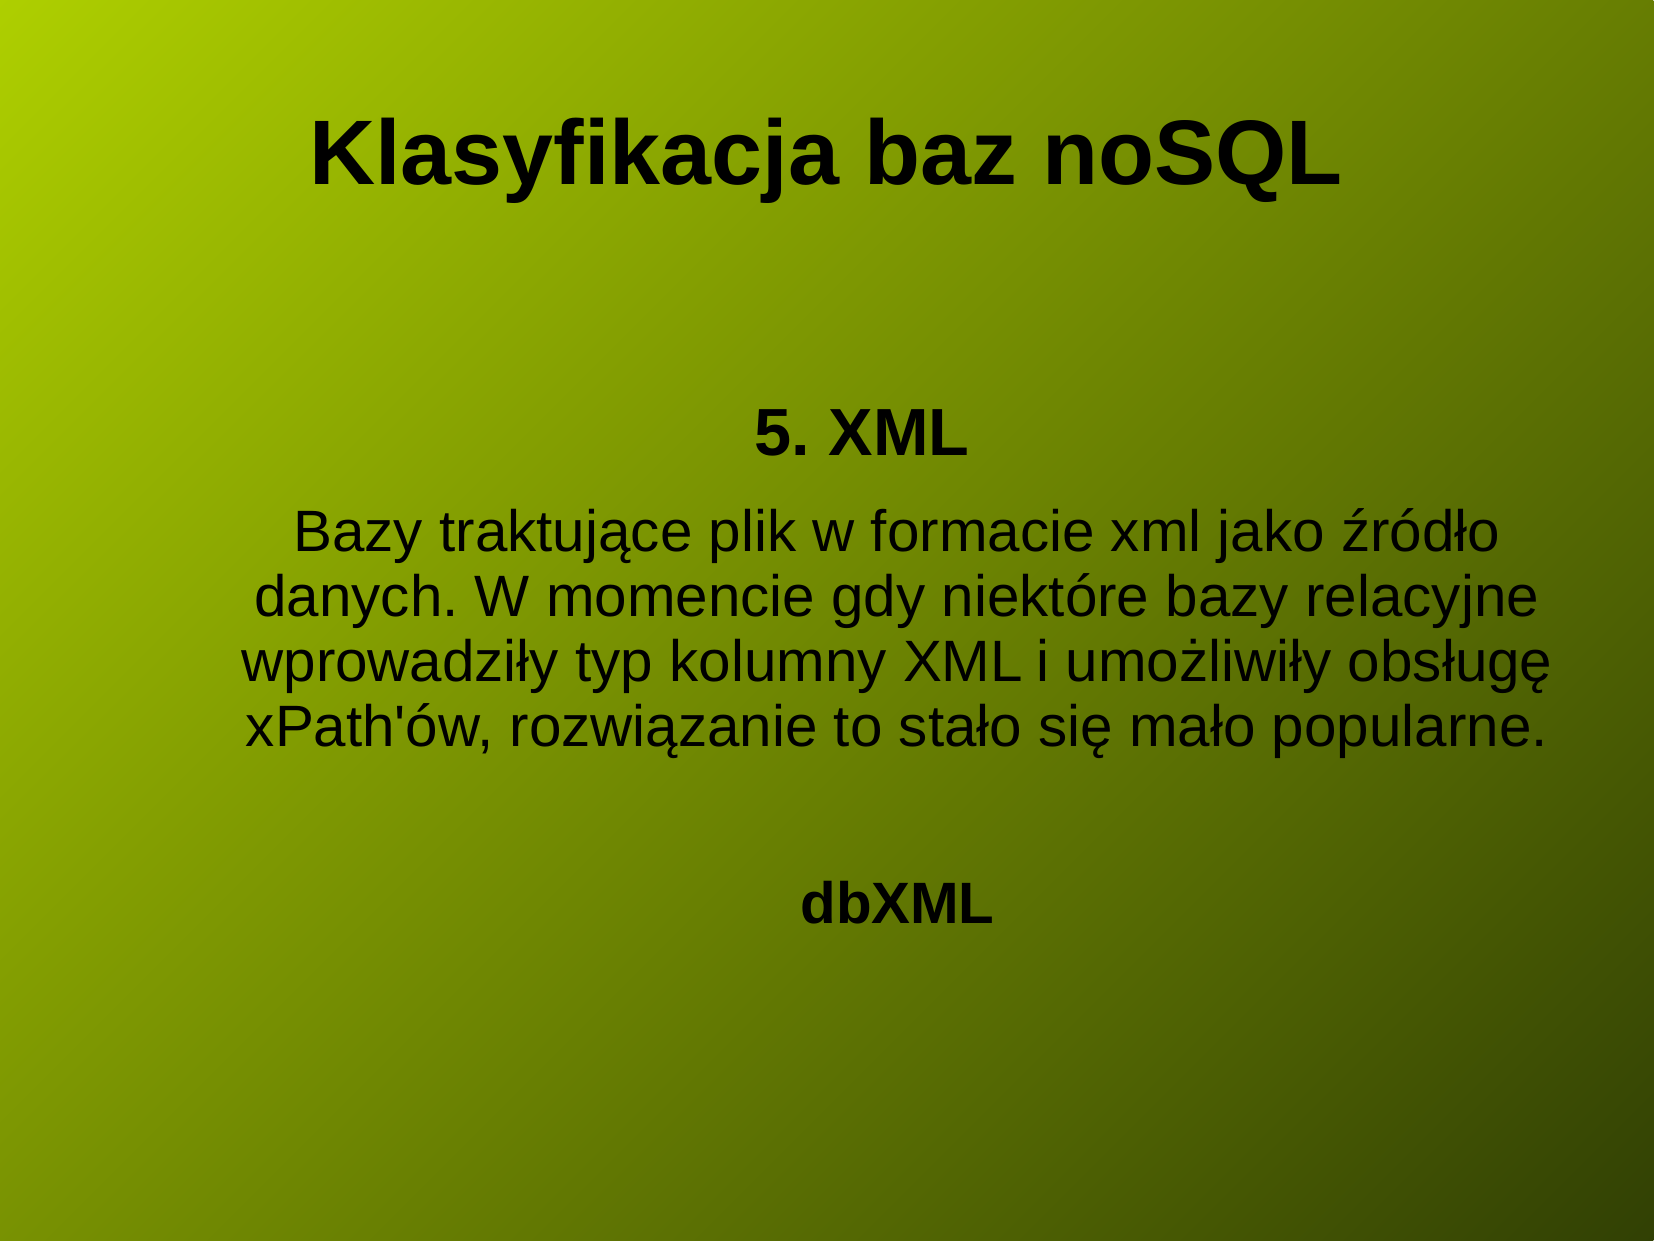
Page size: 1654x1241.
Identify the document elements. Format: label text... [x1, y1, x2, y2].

list 5. XML Bazy traktujące plik w formacie xml jako źródło danych. W momencie gdy niektóre bazy relacyjne wprowadziły typ kolumny XML i umożliwiły obsługę xPath'ów, rozwiązanie to stało się mało popularne. dbXML [82, 290, 1571, 1158]
title Klasyfikacja baz noSQL [82, 49, 1571, 257]
